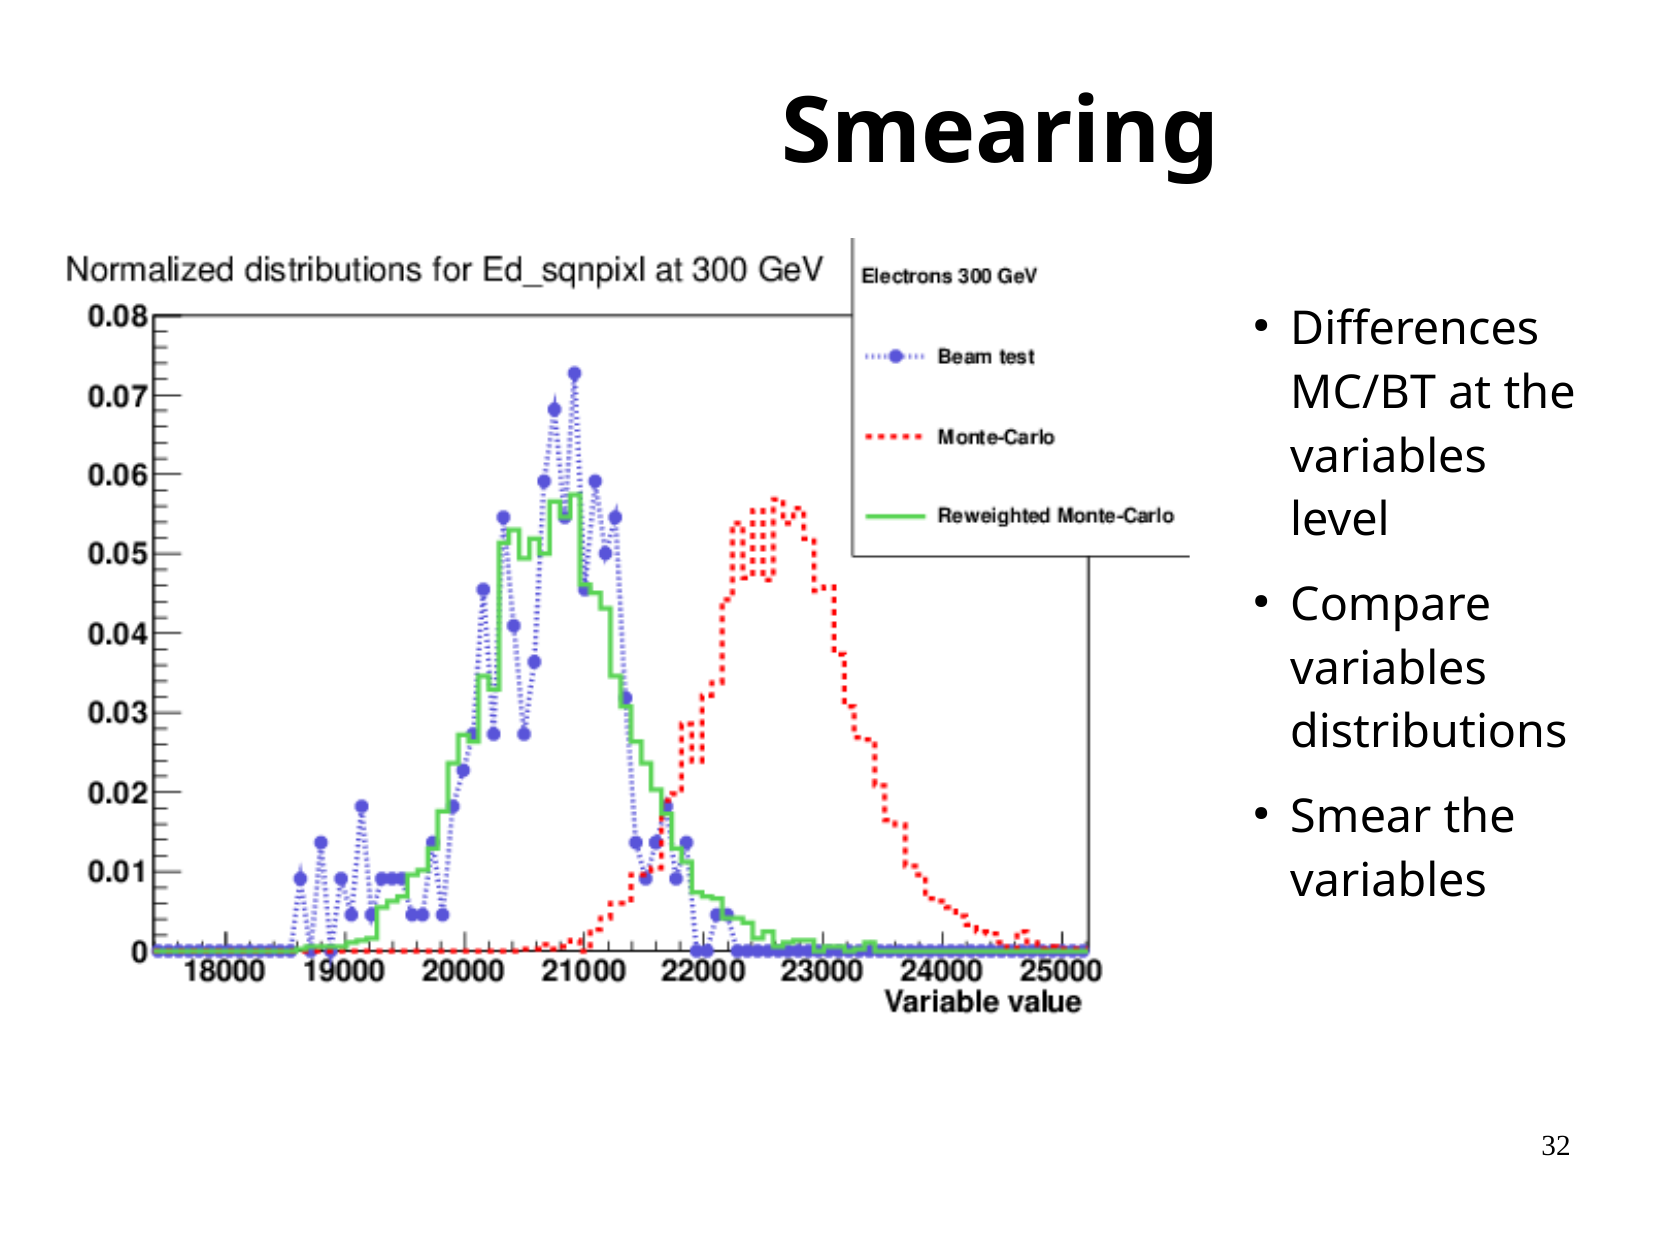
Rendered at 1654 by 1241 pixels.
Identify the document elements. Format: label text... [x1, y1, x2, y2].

title Smearing [522, 65, 1478, 189]
list Differences MC/BT at the variables level Compare variables distributions Smear the variables [1240, 294, 1580, 961]
chart [23, 237, 1190, 1033]
